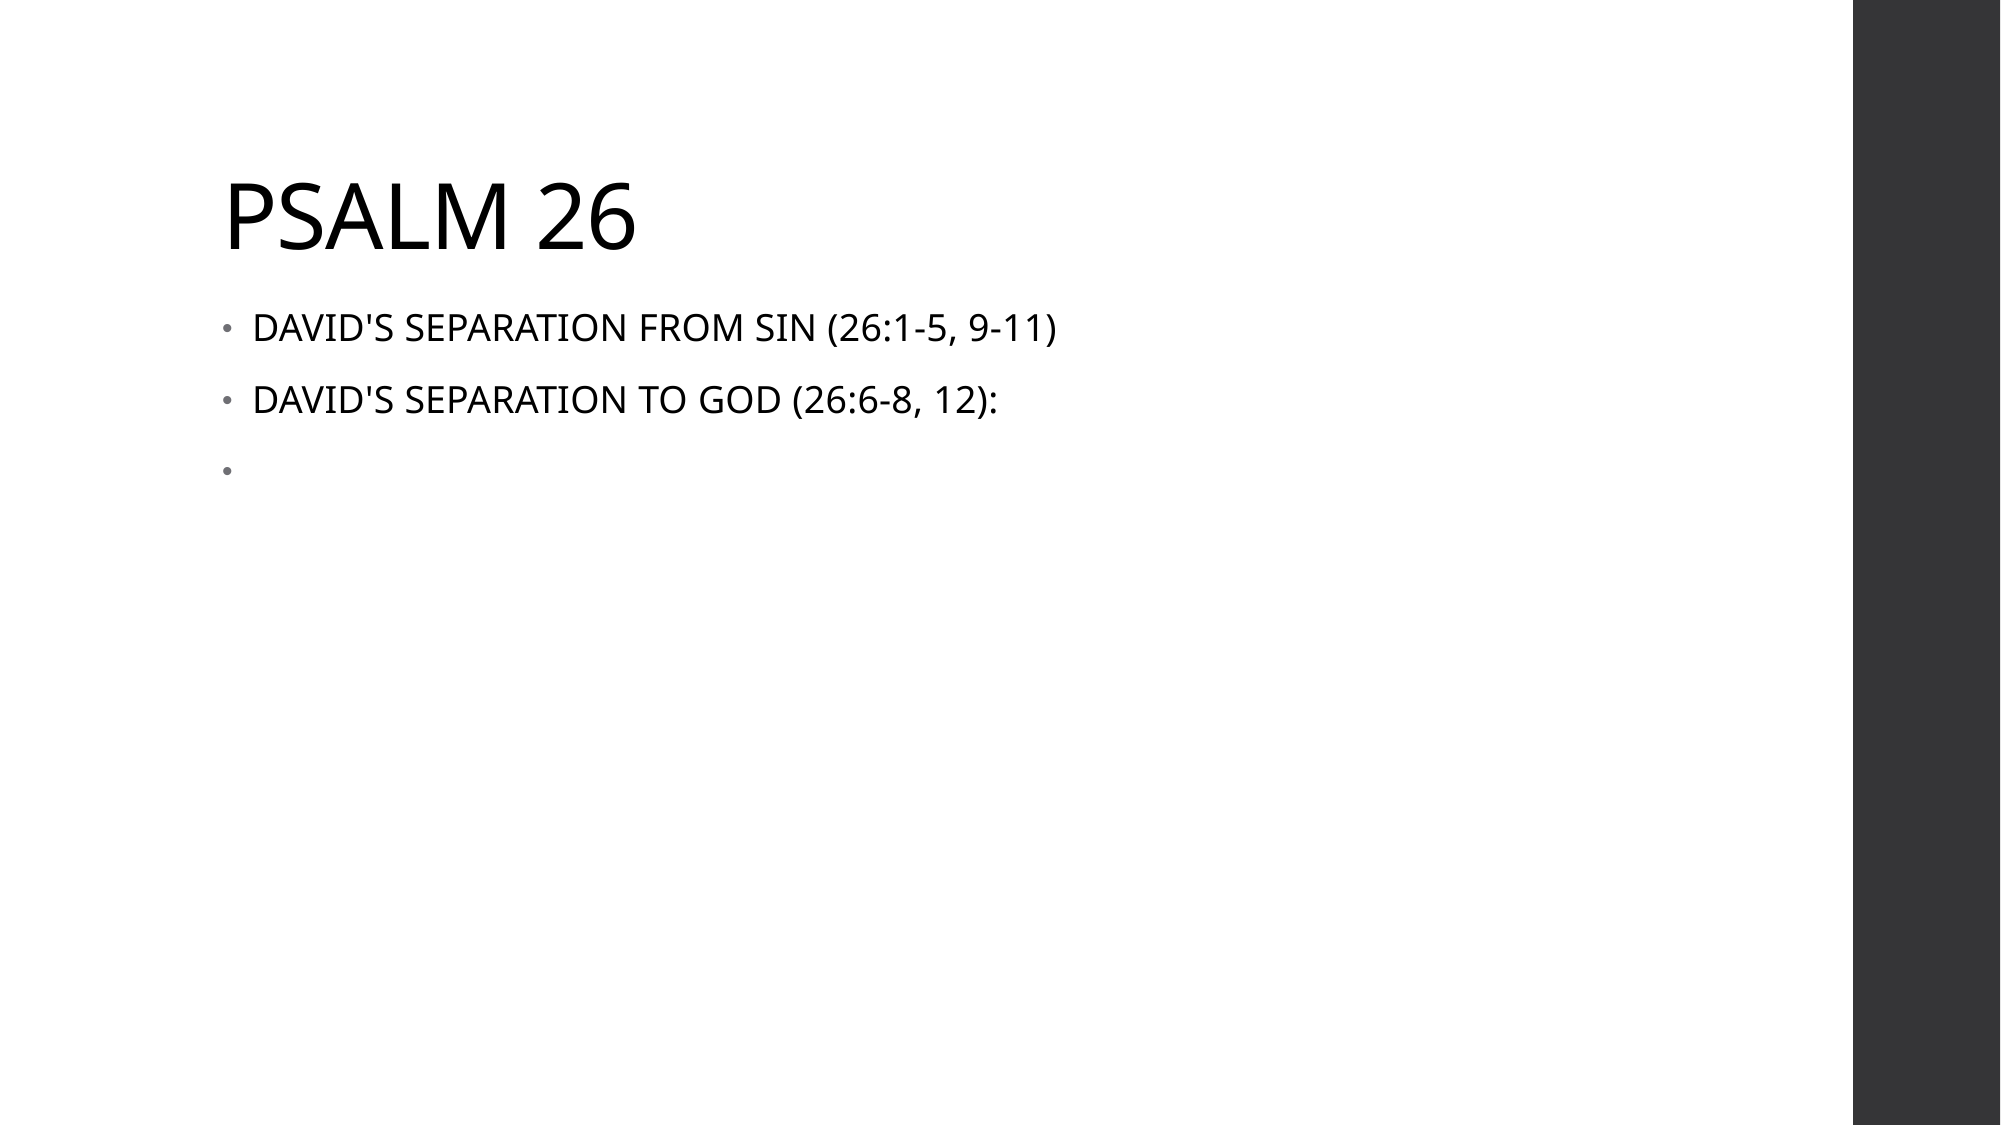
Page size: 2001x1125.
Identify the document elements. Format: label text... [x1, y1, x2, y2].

title PSALM 26 [206, 60, 1797, 278]
list DAVID'S SEPARATION FROM SIN (26:1-5, 9-11) DAVID'S SEPARATION TO GOD (26:6-8, 12): [206, 299, 1617, 1014]
